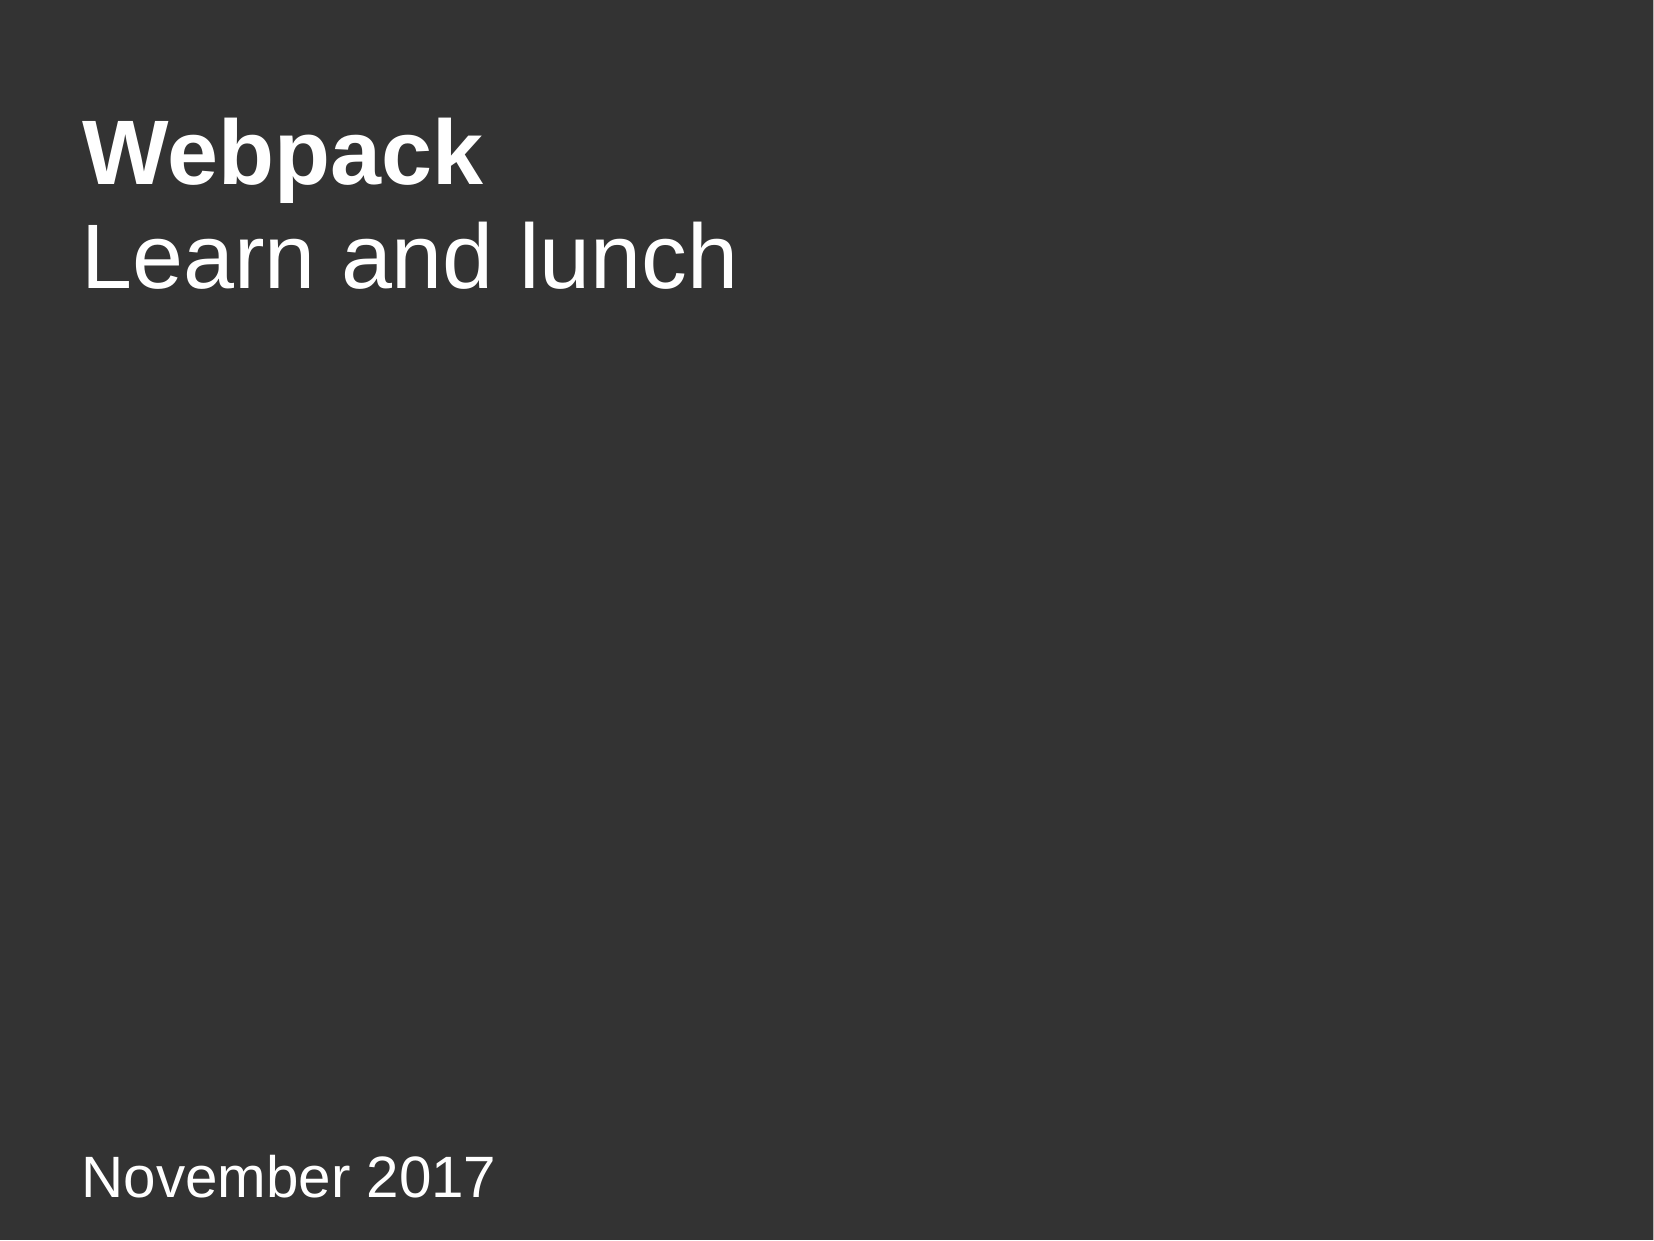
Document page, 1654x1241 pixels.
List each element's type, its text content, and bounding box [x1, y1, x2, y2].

title Learn and lunch [81, 152, 1570, 360]
title Webpack [82, 49, 1571, 257]
title November 2017 [81, 1074, 1570, 1241]
